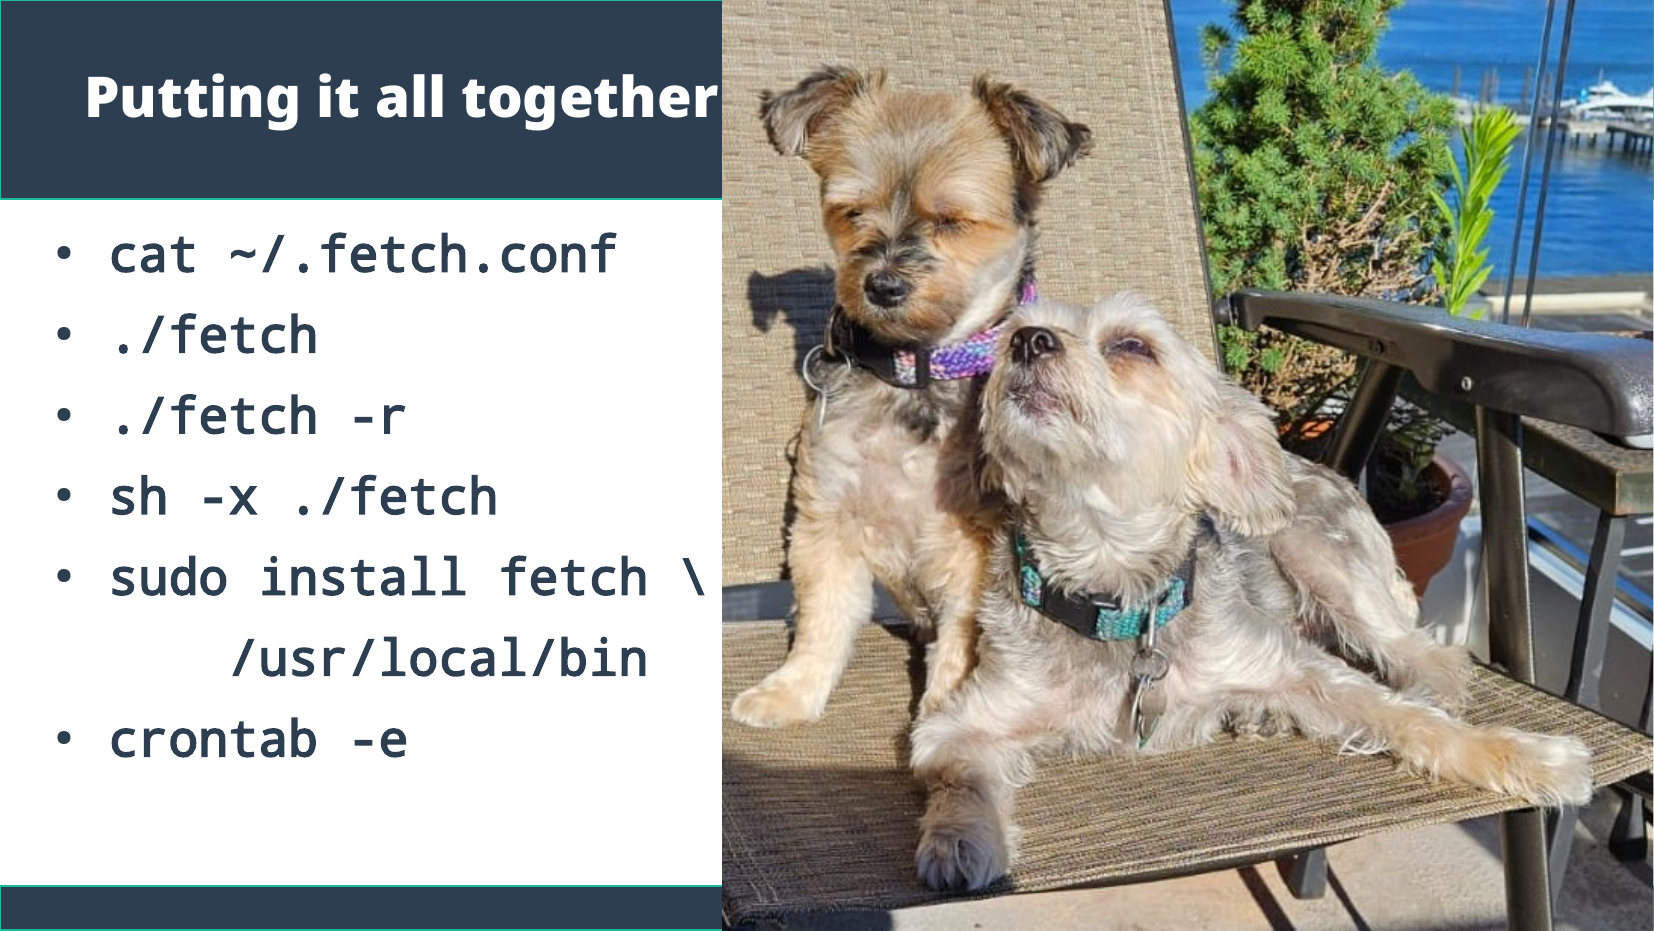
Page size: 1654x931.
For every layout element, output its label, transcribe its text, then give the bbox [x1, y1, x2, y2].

list cat ~/.fetch.conf ./fetch ./fetch -r sh -x ./fetch sudo install fetch \ /usr/local/bin crontab -e [37, 225, 722, 846]
picture [722, 0, 1654, 931]
title Putting it all together [84, 37, 722, 156]
